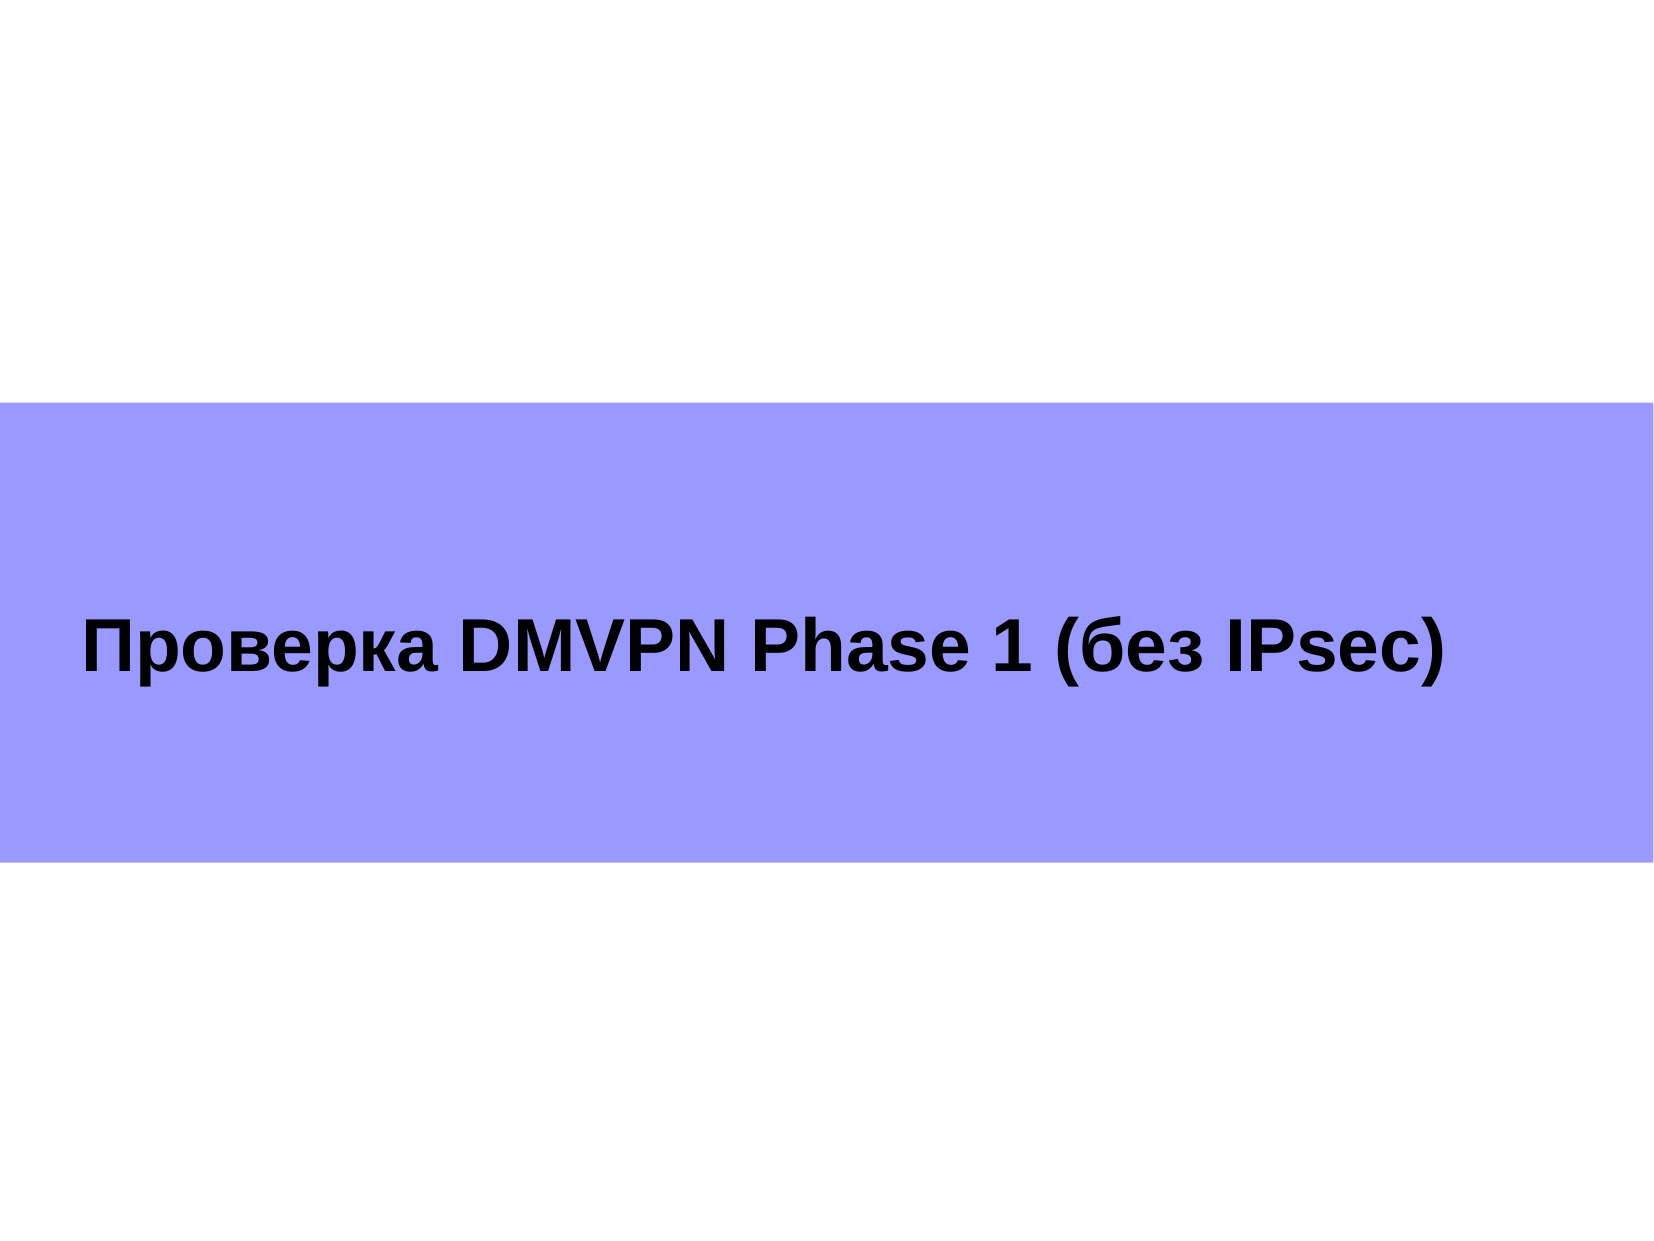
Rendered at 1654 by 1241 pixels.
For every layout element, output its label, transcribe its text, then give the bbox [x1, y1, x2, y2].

text_box Проверка DMVPN Phase 1 (без IPsec) [67, 600, 1530, 772]
